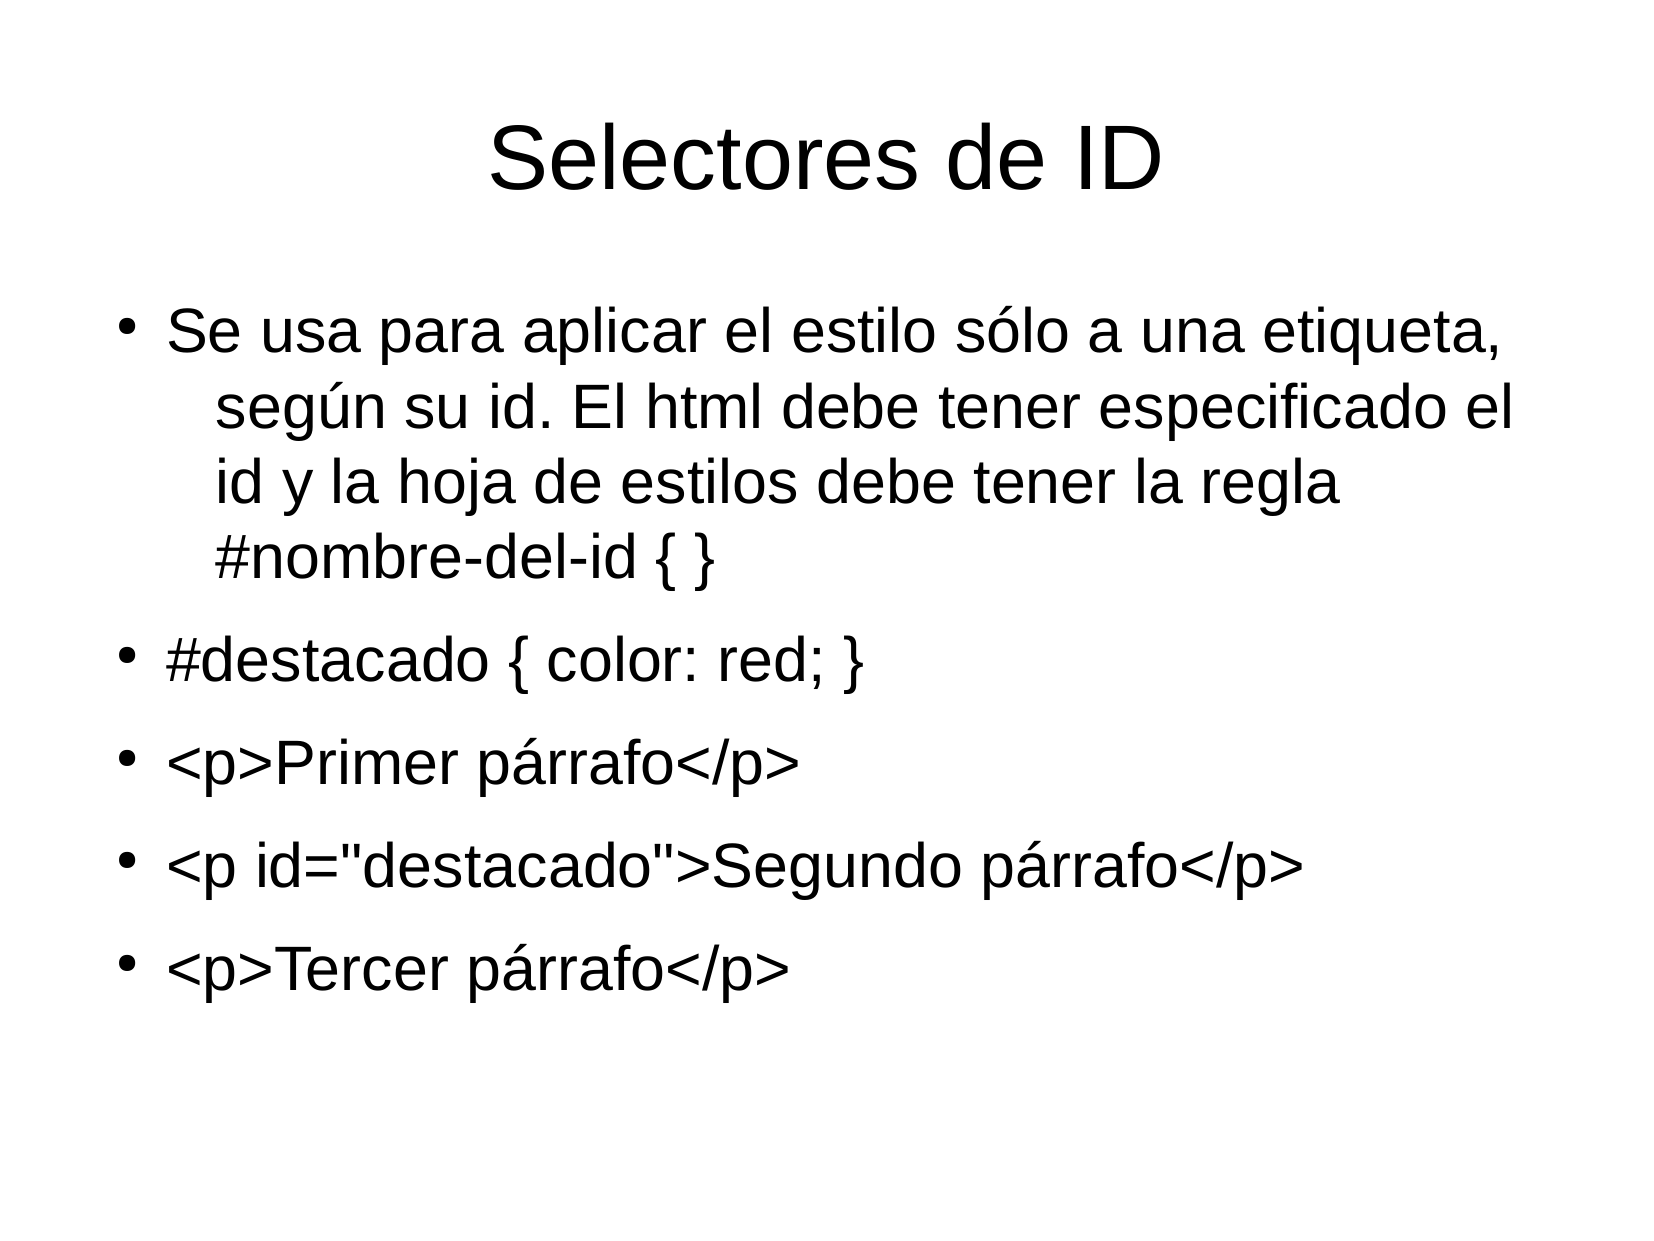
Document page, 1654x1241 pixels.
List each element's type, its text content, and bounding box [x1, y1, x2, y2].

title Selectores de ID [82, 49, 1571, 257]
list Se usa para aplicar el estilo sólo a una etiqueta, según su id. El html debe tener especificado el id y la hoja de estilos debe tener la regla #nombre-del-id { } #destacado { color: red; } <p>Primer párrafo</p> <p id="destacado">Segundo párrafo</p> <p>Tercer párrafo</p> [82, 290, 1538, 1010]
